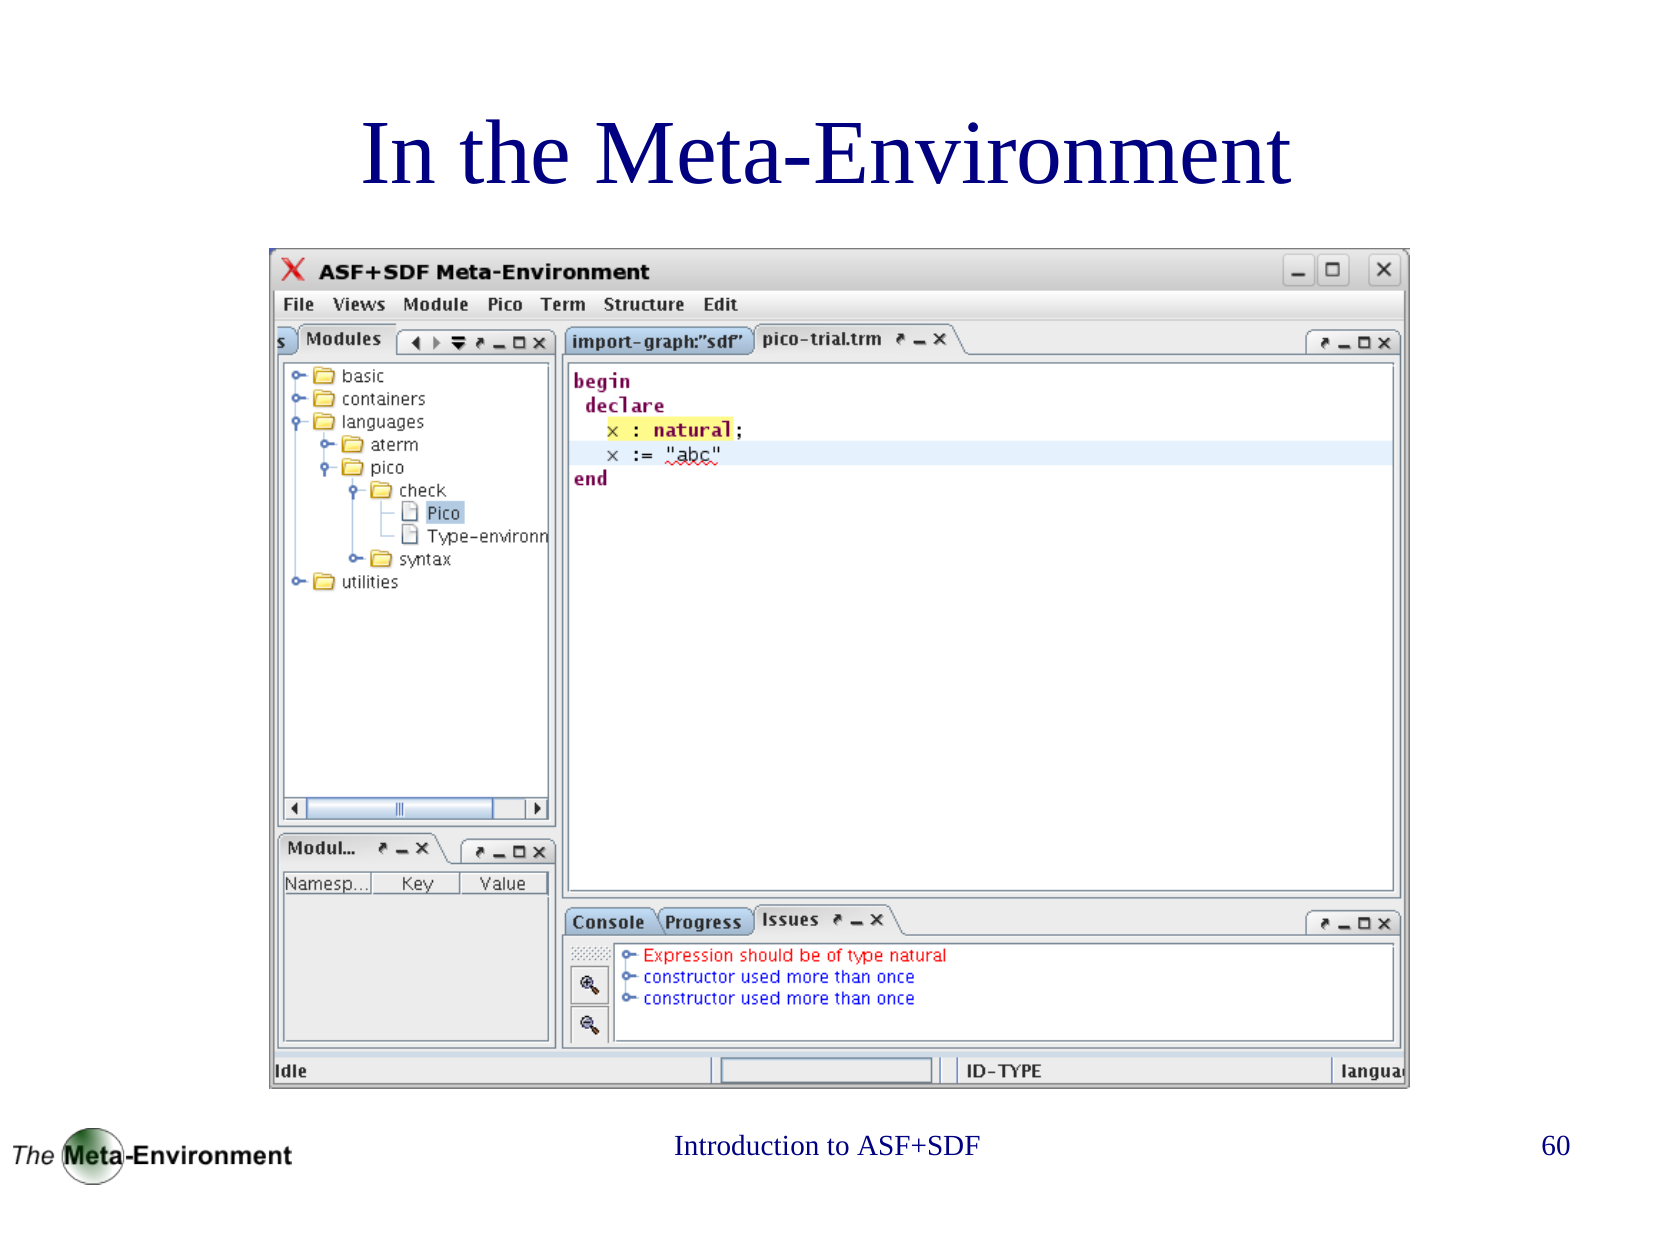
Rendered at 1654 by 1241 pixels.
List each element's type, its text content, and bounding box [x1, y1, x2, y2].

picture [13, 1128, 292, 1185]
picture [269, 248, 1410, 1089]
title In the Meta-Environment [82, 49, 1571, 257]
